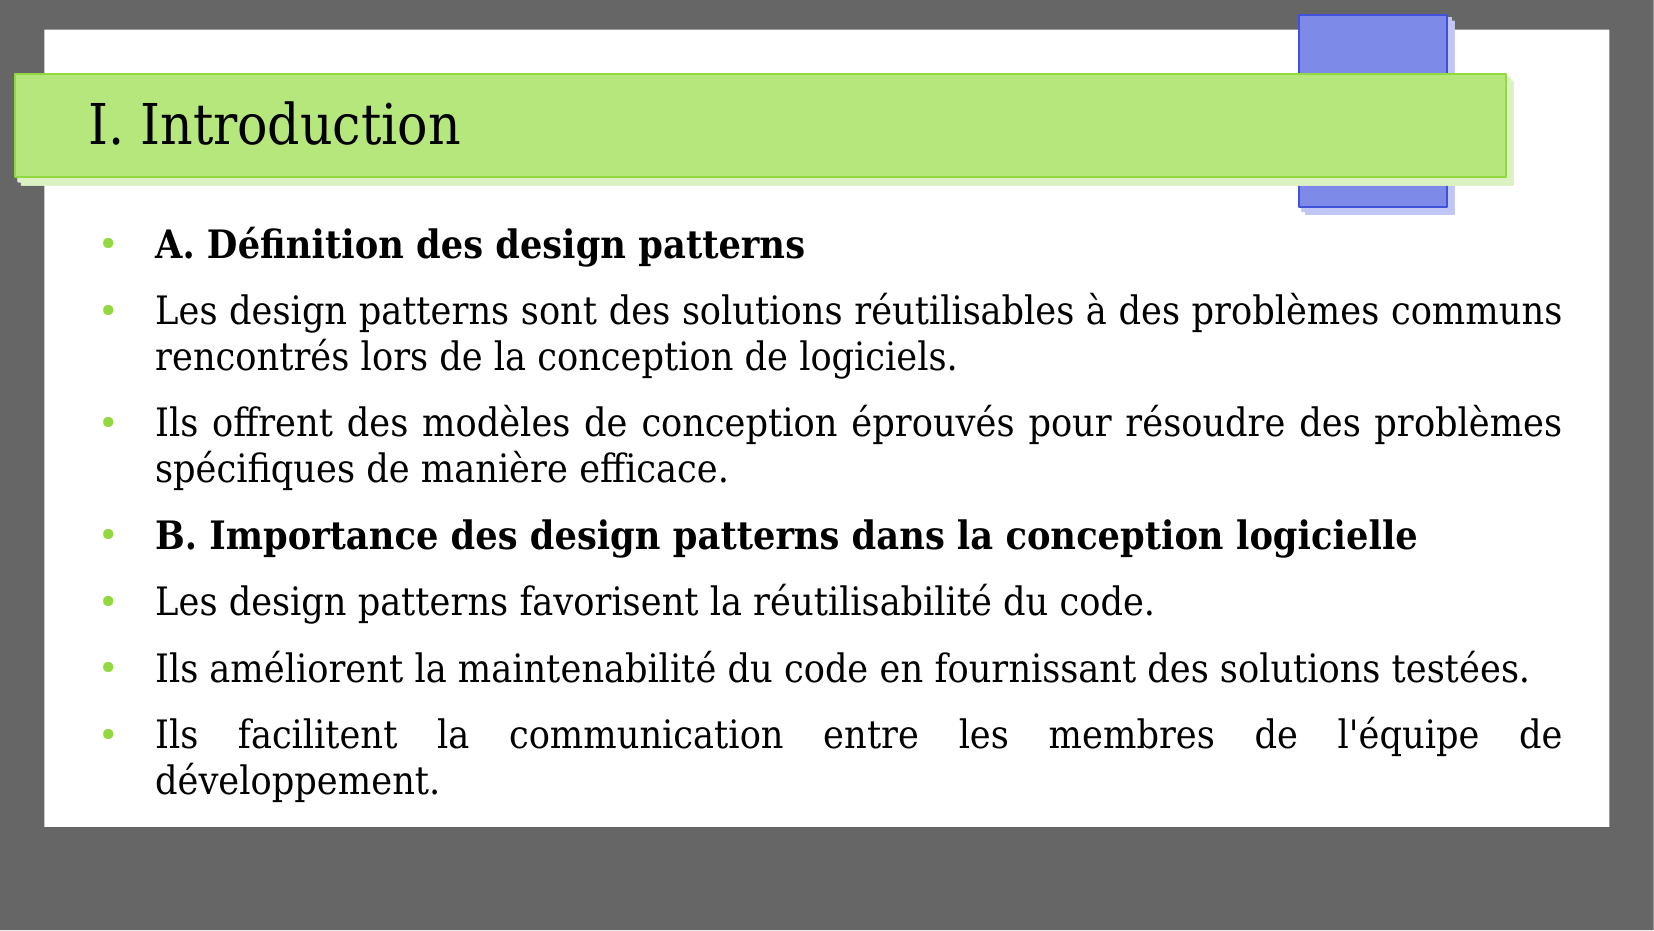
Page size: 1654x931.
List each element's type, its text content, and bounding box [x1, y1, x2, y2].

list A. Définition des design patterns Les design patterns sont des solutions réutilisables à des problèmes communs rencontrés lors de la conception de logiciels. Ils offrent des modèles de conception éprouvés pour résoudre des problèmes spécifiques de manière efficace. B. Importance des design patterns dans la conception logicielle Les design patterns favorisent la réutilisabilité du code. Ils améliorent la maintenabilité du code en fournissant des solutions testées. Ils facilitent la communication entre les membres de l'équipe de développement. [88, 221, 1565, 813]
title I. Introduction [88, 73, 1506, 178]
